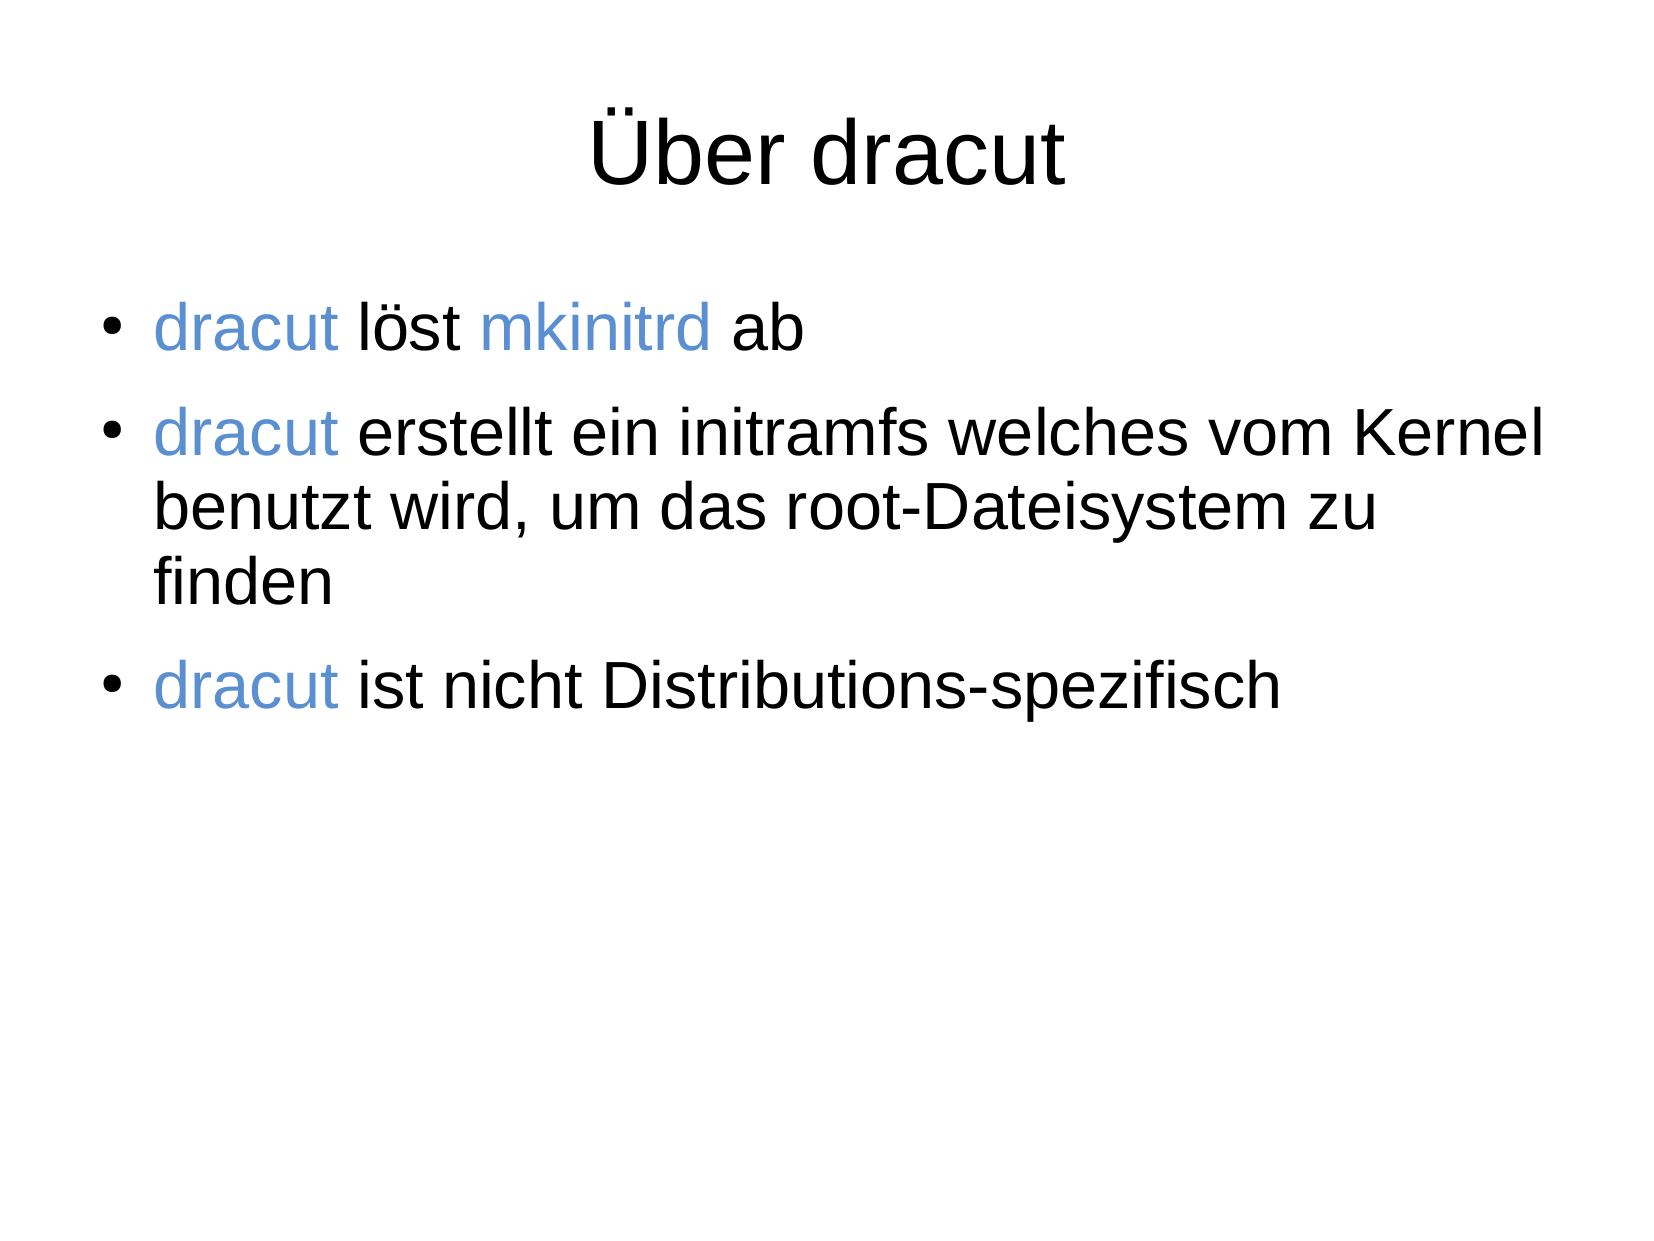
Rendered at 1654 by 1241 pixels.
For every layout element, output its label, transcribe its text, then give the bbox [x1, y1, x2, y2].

title Über dracut [82, 49, 1571, 257]
list dracut löst mkinitrd ab dracut erstellt ein initramfs welches vom Kernel benutzt wird, um das root-Dateisystem zu finden dracut ist nicht Distributions-spezifisch [82, 290, 1571, 1010]
